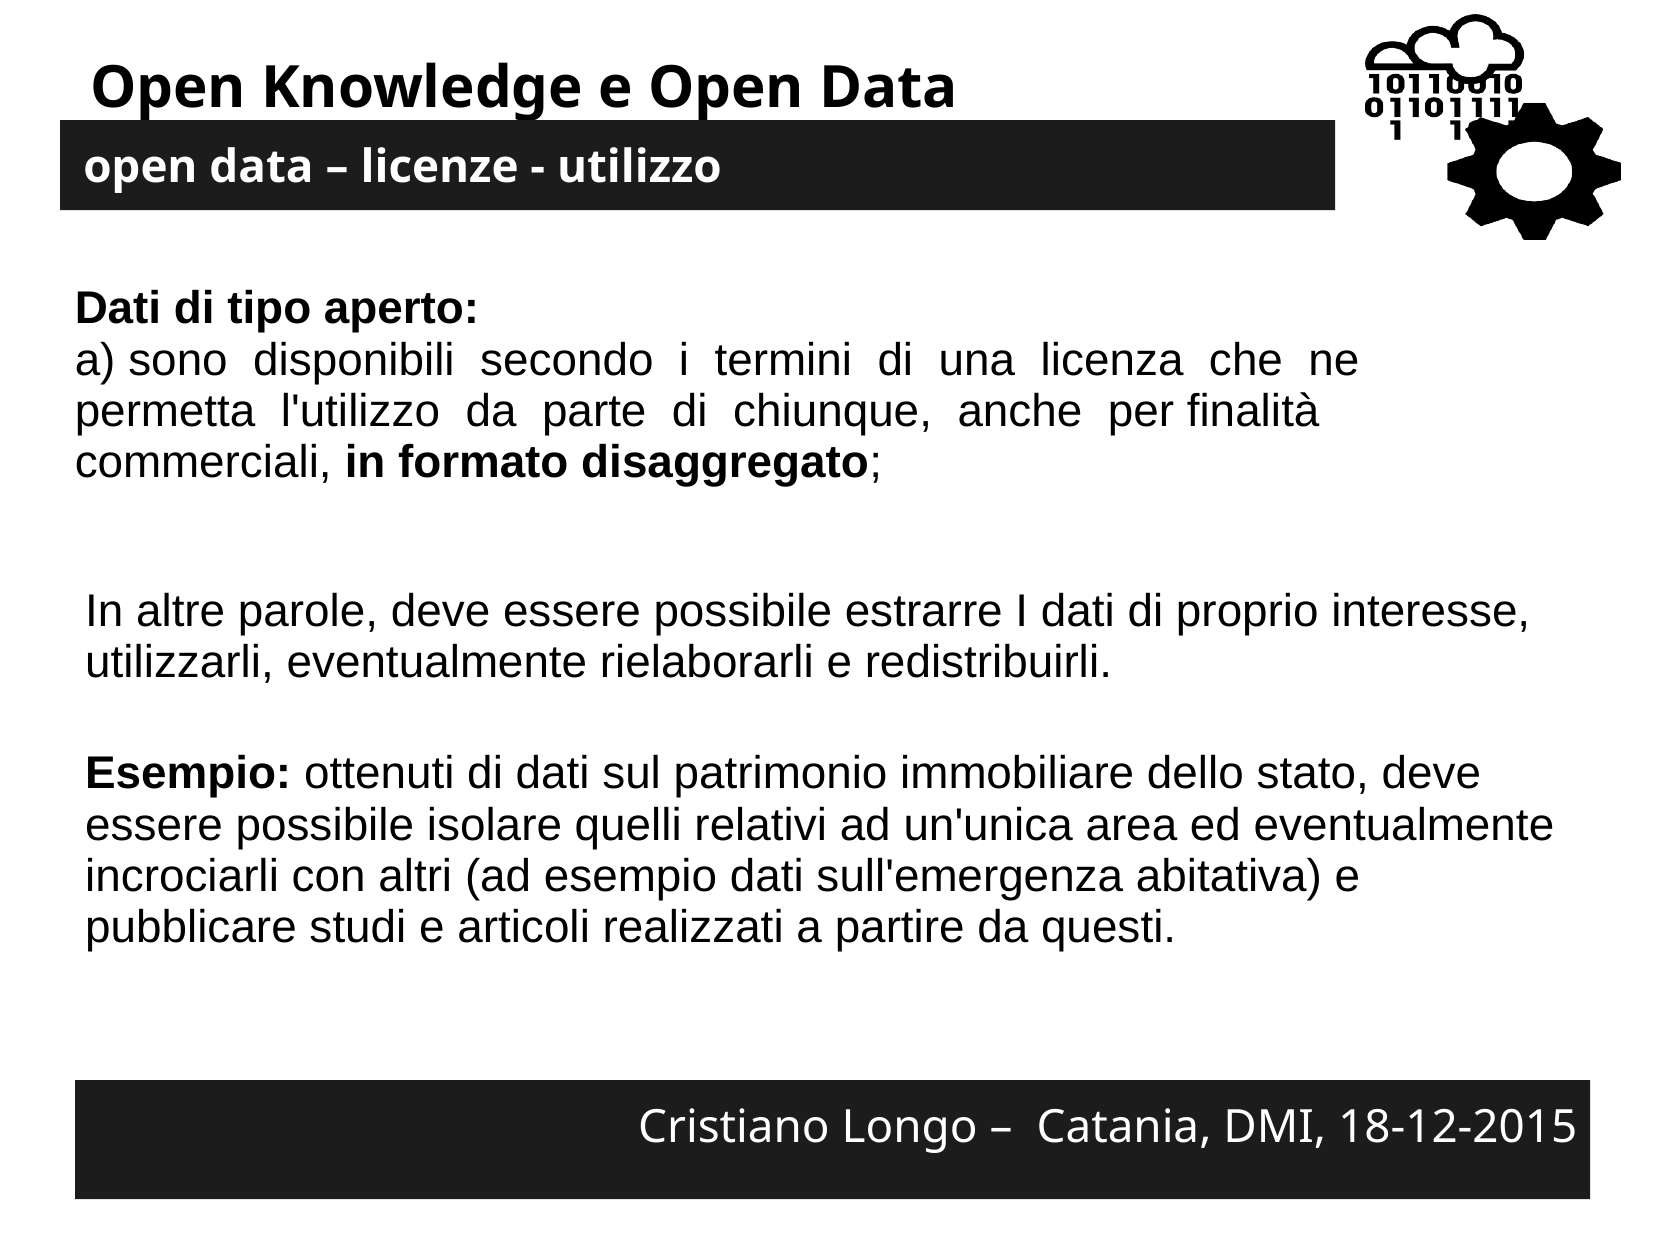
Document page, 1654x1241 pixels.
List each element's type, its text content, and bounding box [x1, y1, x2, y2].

picture [1365, 14, 1621, 241]
list Cristiano Longo – Catania, DMI, 18-12-2015 [75, 1080, 1591, 1200]
text_box Dati di tipo aperto: a) sono disponibili secondo i termini di una licenza che ne permetta l'utilizzo da parte di chiunque, anche per finalità commerciali, in formato disaggregato; [60, 275, 1546, 496]
text_box Esempio: ottenuti di dati sul patrimonio immobiliare dello stato, deve essere possibile isolare quelli relativi ad un'unica area ed eventualmente incrociarli con altri (ad esempio dati sull'emergenza abitativa) e pubblicare studi e articoli realizzati a partire da questi. [70, 740, 1586, 960]
list Open Knowledge e Open Data [75, 45, 1325, 120]
text_box In altre parole, deve essere possibile estrarre I dati di proprio interesse, utilizzarli, eventualmente rielaborarli e redistribuirli. [70, 577, 1586, 696]
list open data – licenze - utilizzo [60, 120, 1336, 211]
